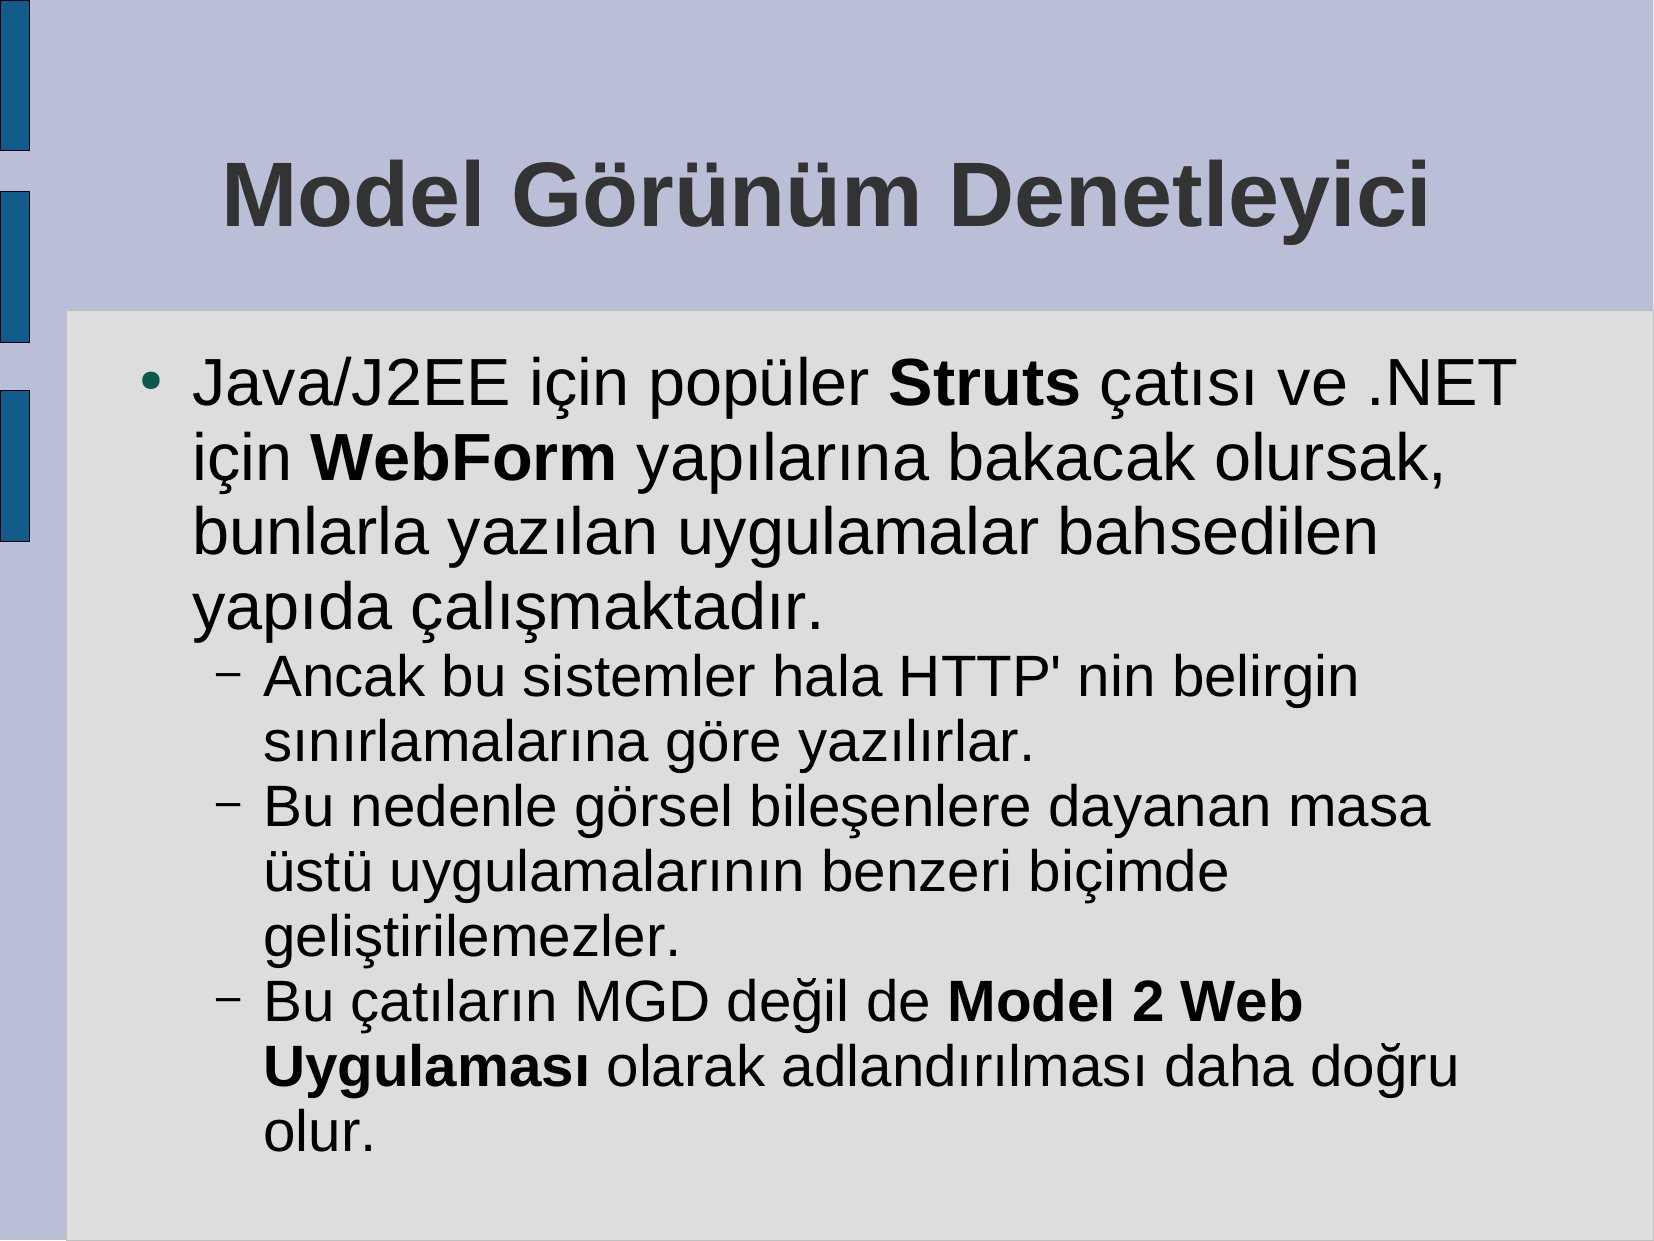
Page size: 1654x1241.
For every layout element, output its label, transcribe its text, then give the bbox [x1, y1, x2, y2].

title Model Görünüm Denetleyici [121, 91, 1534, 299]
list Java/J2EE için popüler Struts çatısı ve .NET için WebForm yapılarına bakacak olursak, bunlarla yazılan uygulamalar bahsedilen yapıda çalışmaktadır. Ancak bu sistemler hala HTTP' nin belirgin sınırlamalarına göre yazılırlar. Bu nedenle görsel bileşenlere dayanan masa üstü uygulamalarının benzeri biçimde geliştirilemezler. Bu çatıların MGD değil de Model 2 Web Uygulaması olarak adlandırılması daha doğru olur. [121, 344, 1534, 1165]
